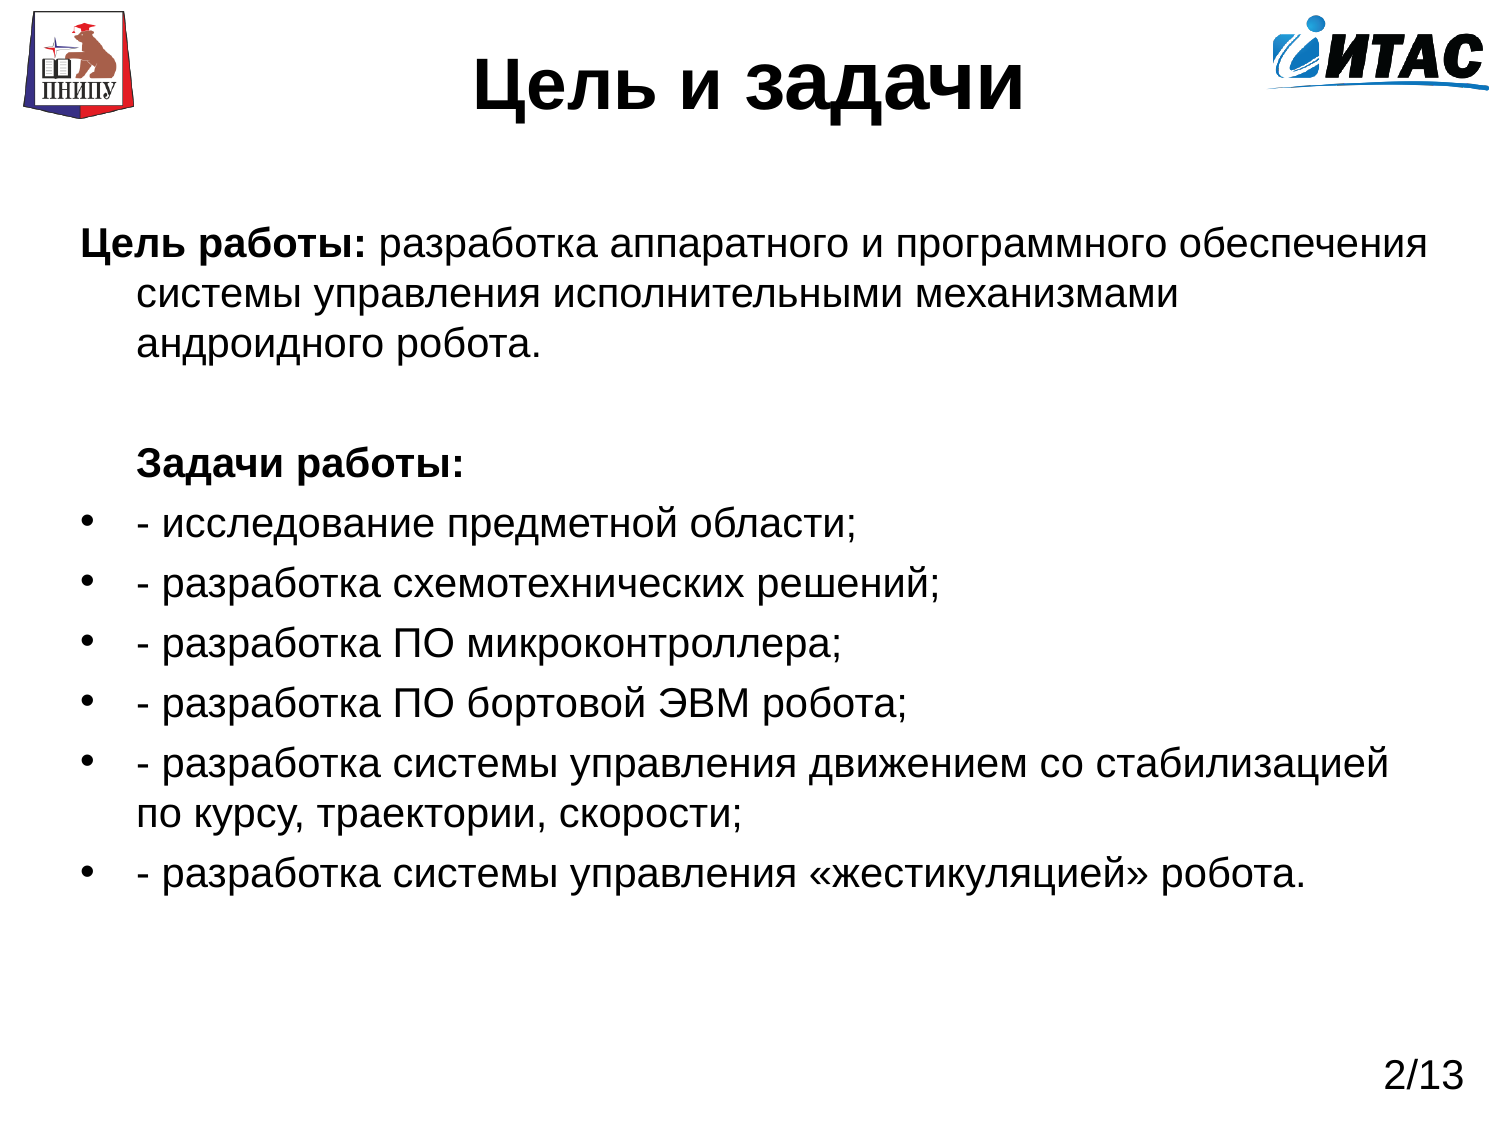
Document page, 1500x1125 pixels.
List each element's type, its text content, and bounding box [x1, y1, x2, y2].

picture [23, 11, 134, 119]
list Цель работы: разработка аппаратного и программного обеспечения системы управления исполнительными механизмами андроидного робота. Задачи работы: - исследование предметной области; - разработка схемотехнических решений; - разработка ПО микроконтроллера; - разработка ПО бортовой ЭВМ робота; - разработка системы управления движением со стабилизацией по курсу, траектории, скорости; - разработка системы управления «жестикуляцией» робота. [64, 208, 1448, 1032]
title Цель и задачи [75, 0, 1425, 153]
picture [1265, 13, 1489, 94]
